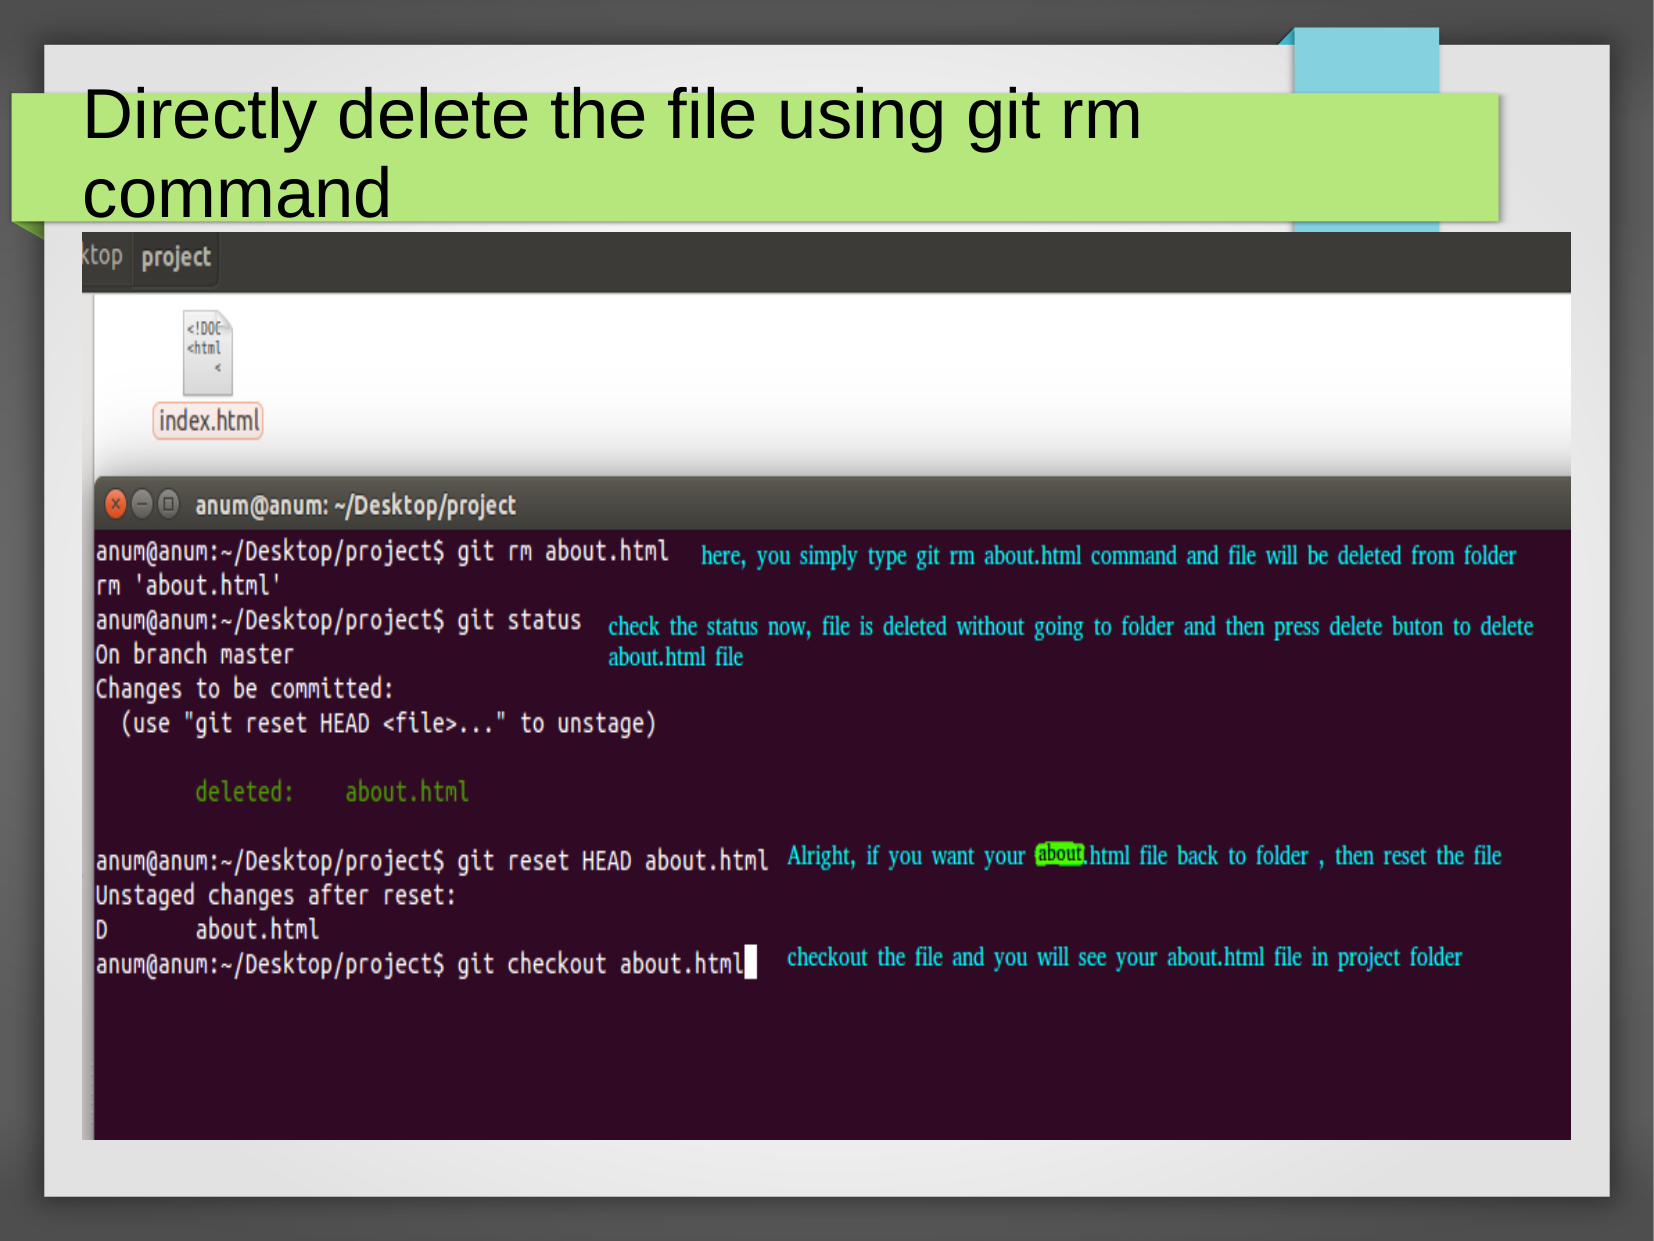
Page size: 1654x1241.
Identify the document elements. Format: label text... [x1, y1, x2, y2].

picture [0, 0, 1654, 1241]
title Directly delete the file using git rm command [82, 74, 1264, 232]
